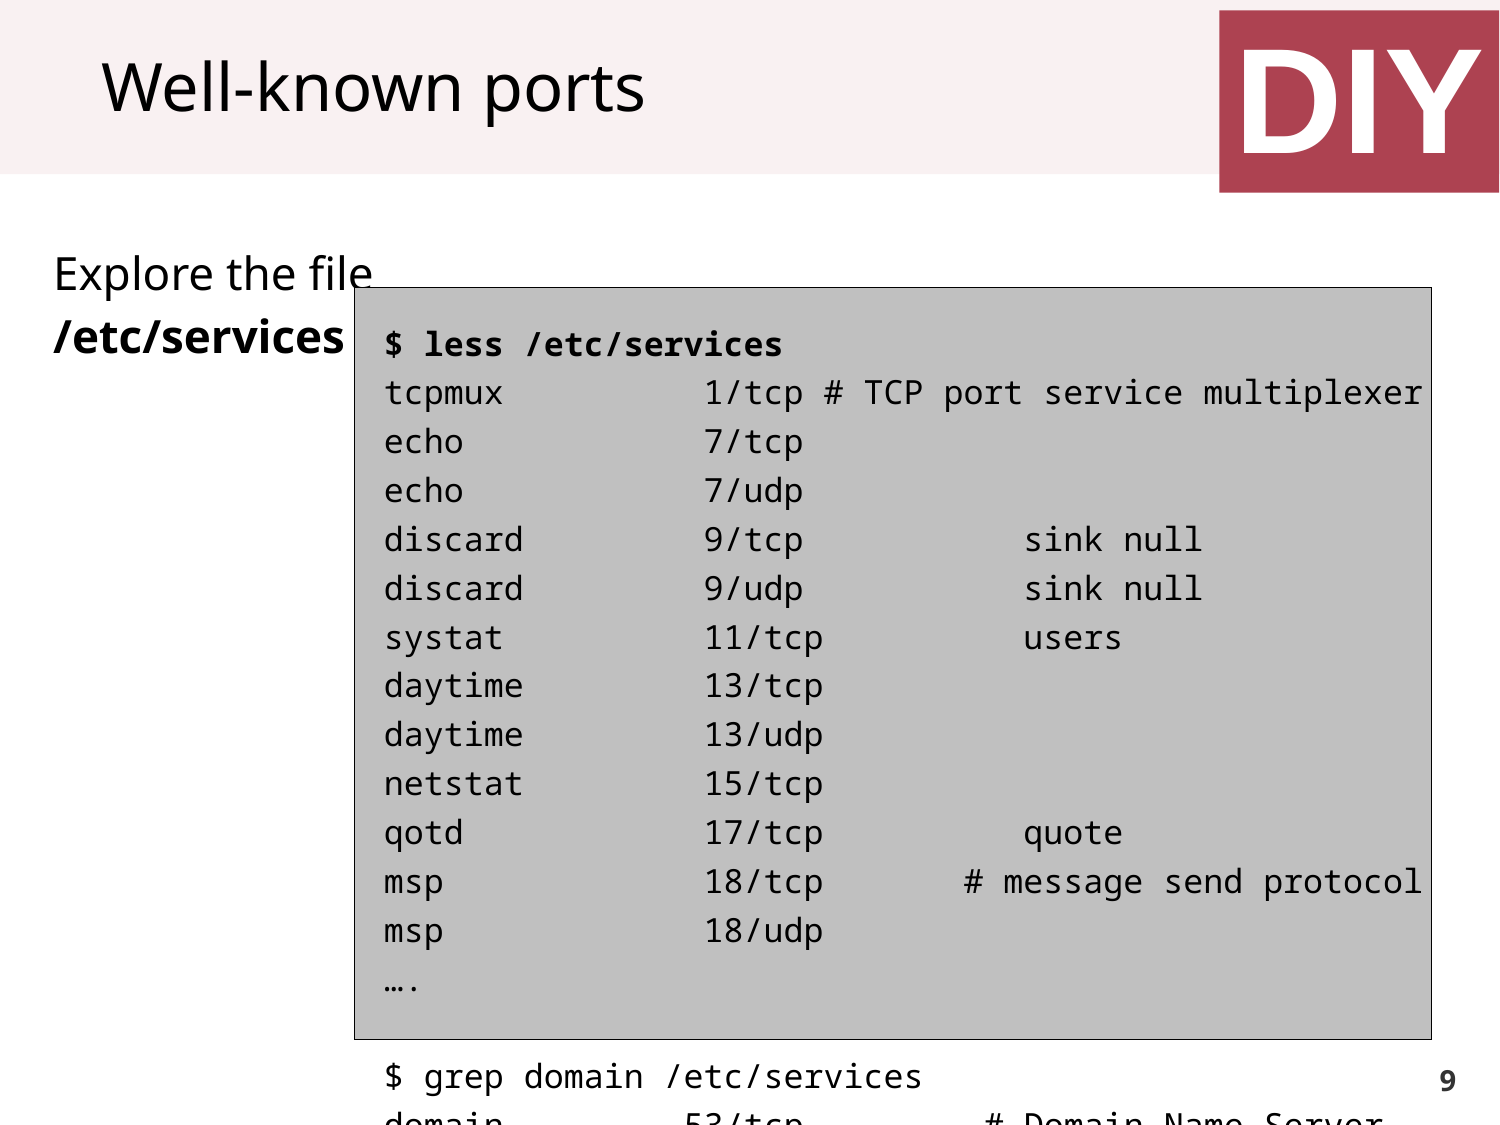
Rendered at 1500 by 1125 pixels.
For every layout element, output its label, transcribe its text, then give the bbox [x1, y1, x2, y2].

text_box DIY [1219, 10, 1500, 193]
text_box $ less /etc/services tcpmux 1/tcp # TCP port service multiplexer echo 7/tcp echo 7/udp discard 9/tcp sink null discard 9/udp sink null systat 11/tcp users daytime 13/tcp daytime 13/udp netstat 15/tcp qotd 17/tcp quote msp 18/tcp # message send protocol msp 18/udp …. $ grep domain /etc/services domain 53/tcp # Domain Name Server domain 53/udp [354, 287, 1432, 1040]
title Well-known ports [101, 6, 1173, 168]
list Explore the file /etc/services [53, 241, 553, 371]
